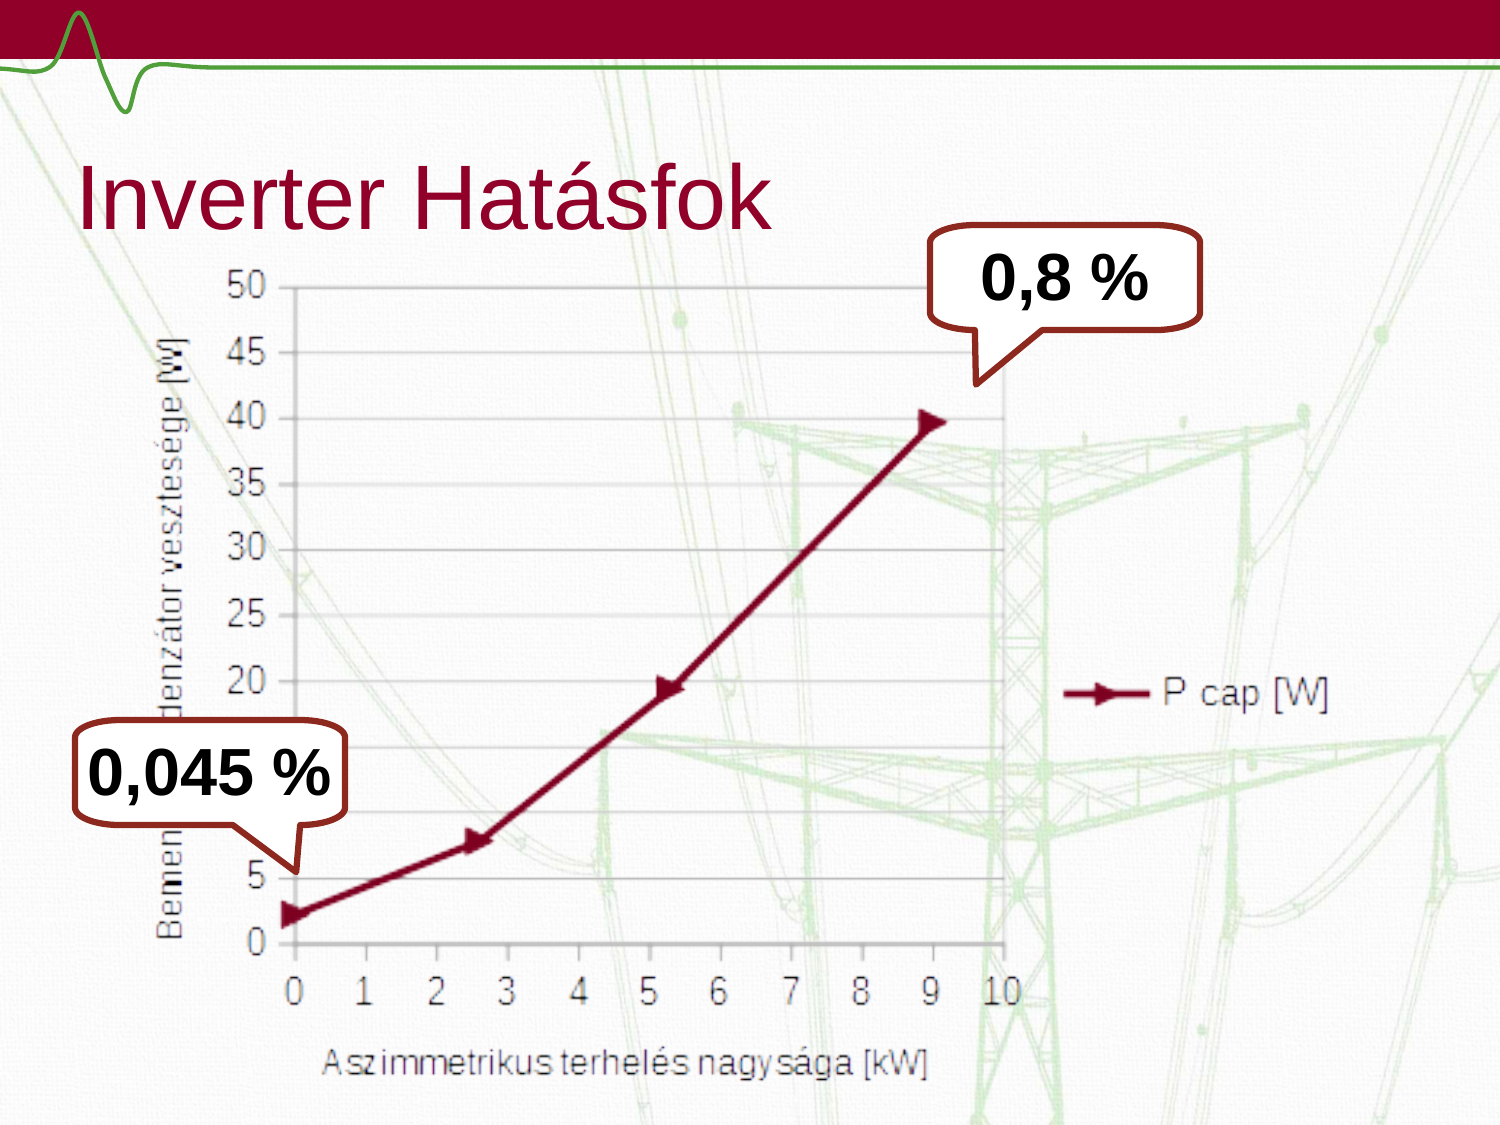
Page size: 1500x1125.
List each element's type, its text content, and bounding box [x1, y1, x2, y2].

picture [0, 59, 53, 69]
text_box 0,8 % [930, 224, 1201, 385]
title Inverter Hatásfok [75, 103, 1425, 292]
picture [0, 59, 1500, 1125]
picture [102, 59, 1500, 103]
text_box 0,045 % [75, 720, 346, 873]
